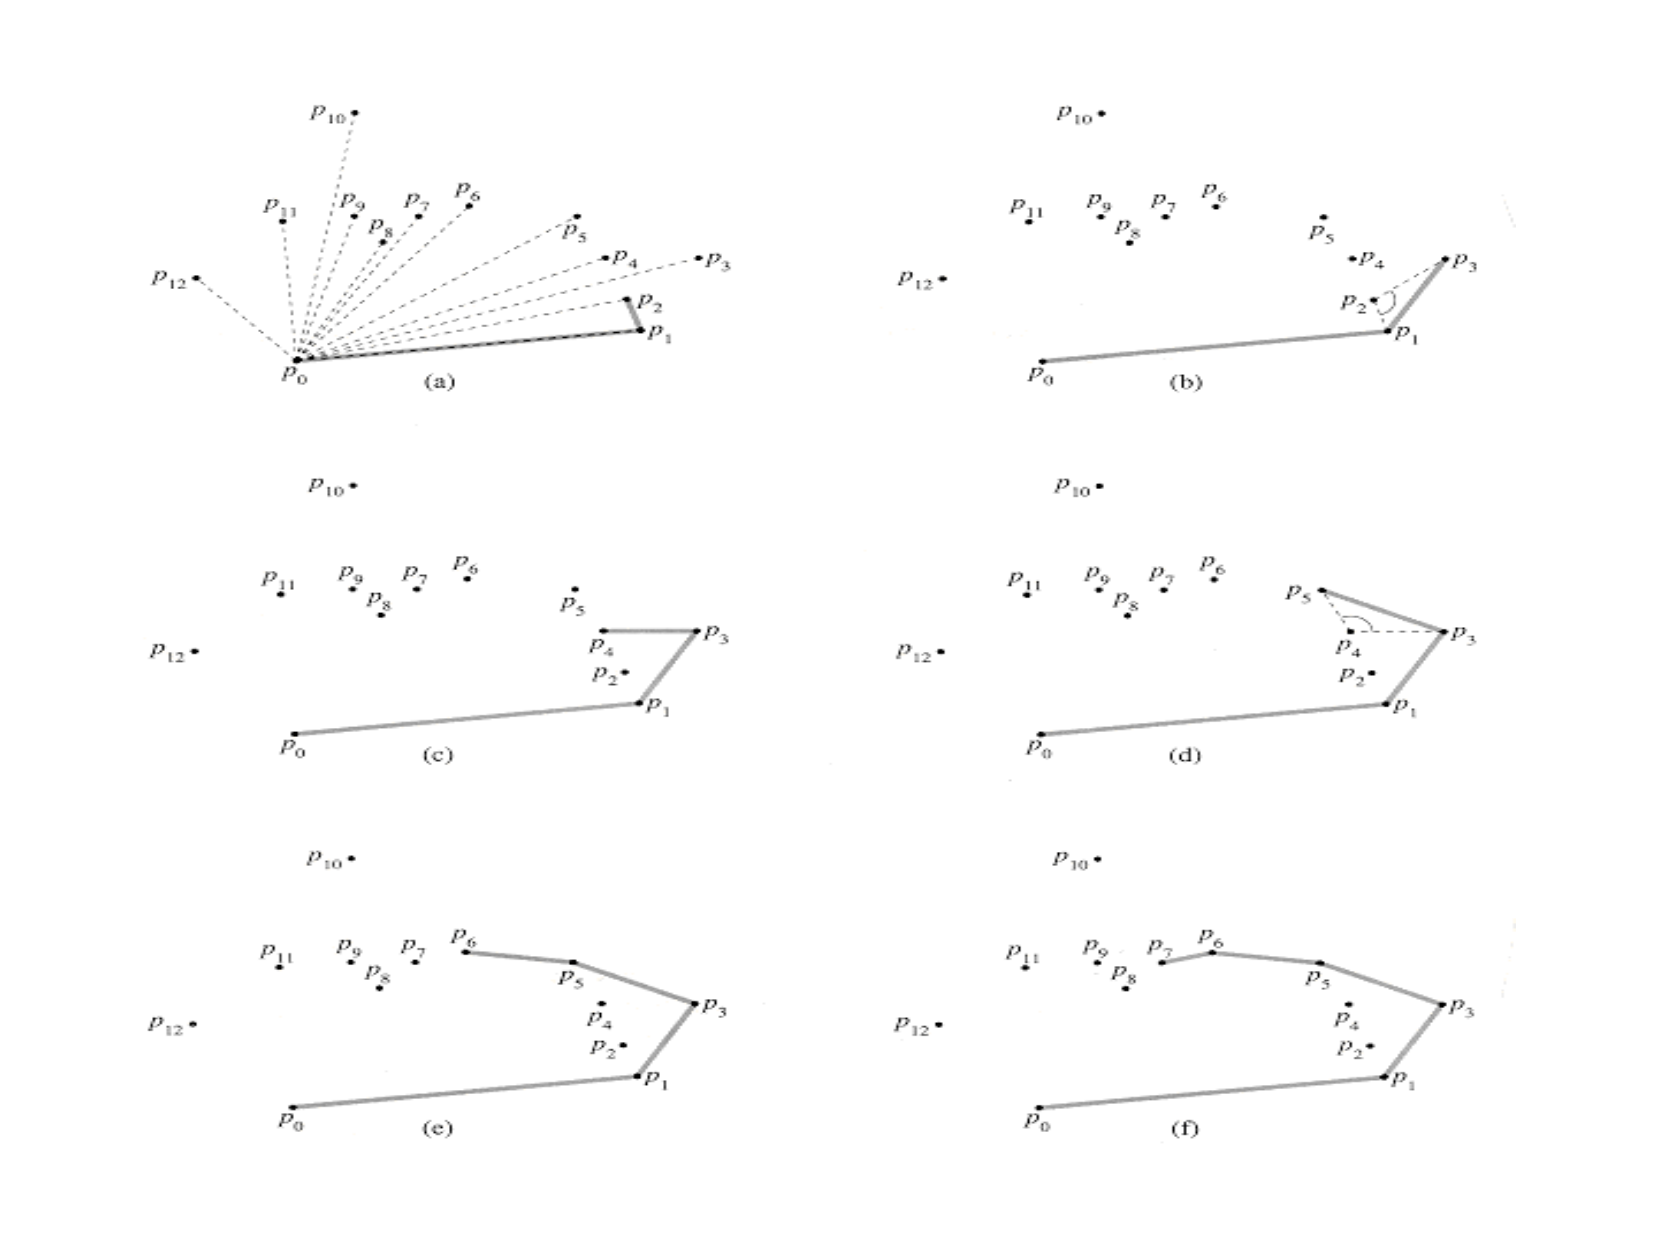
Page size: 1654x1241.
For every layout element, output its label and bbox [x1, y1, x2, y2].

picture [135, 89, 1516, 1171]
